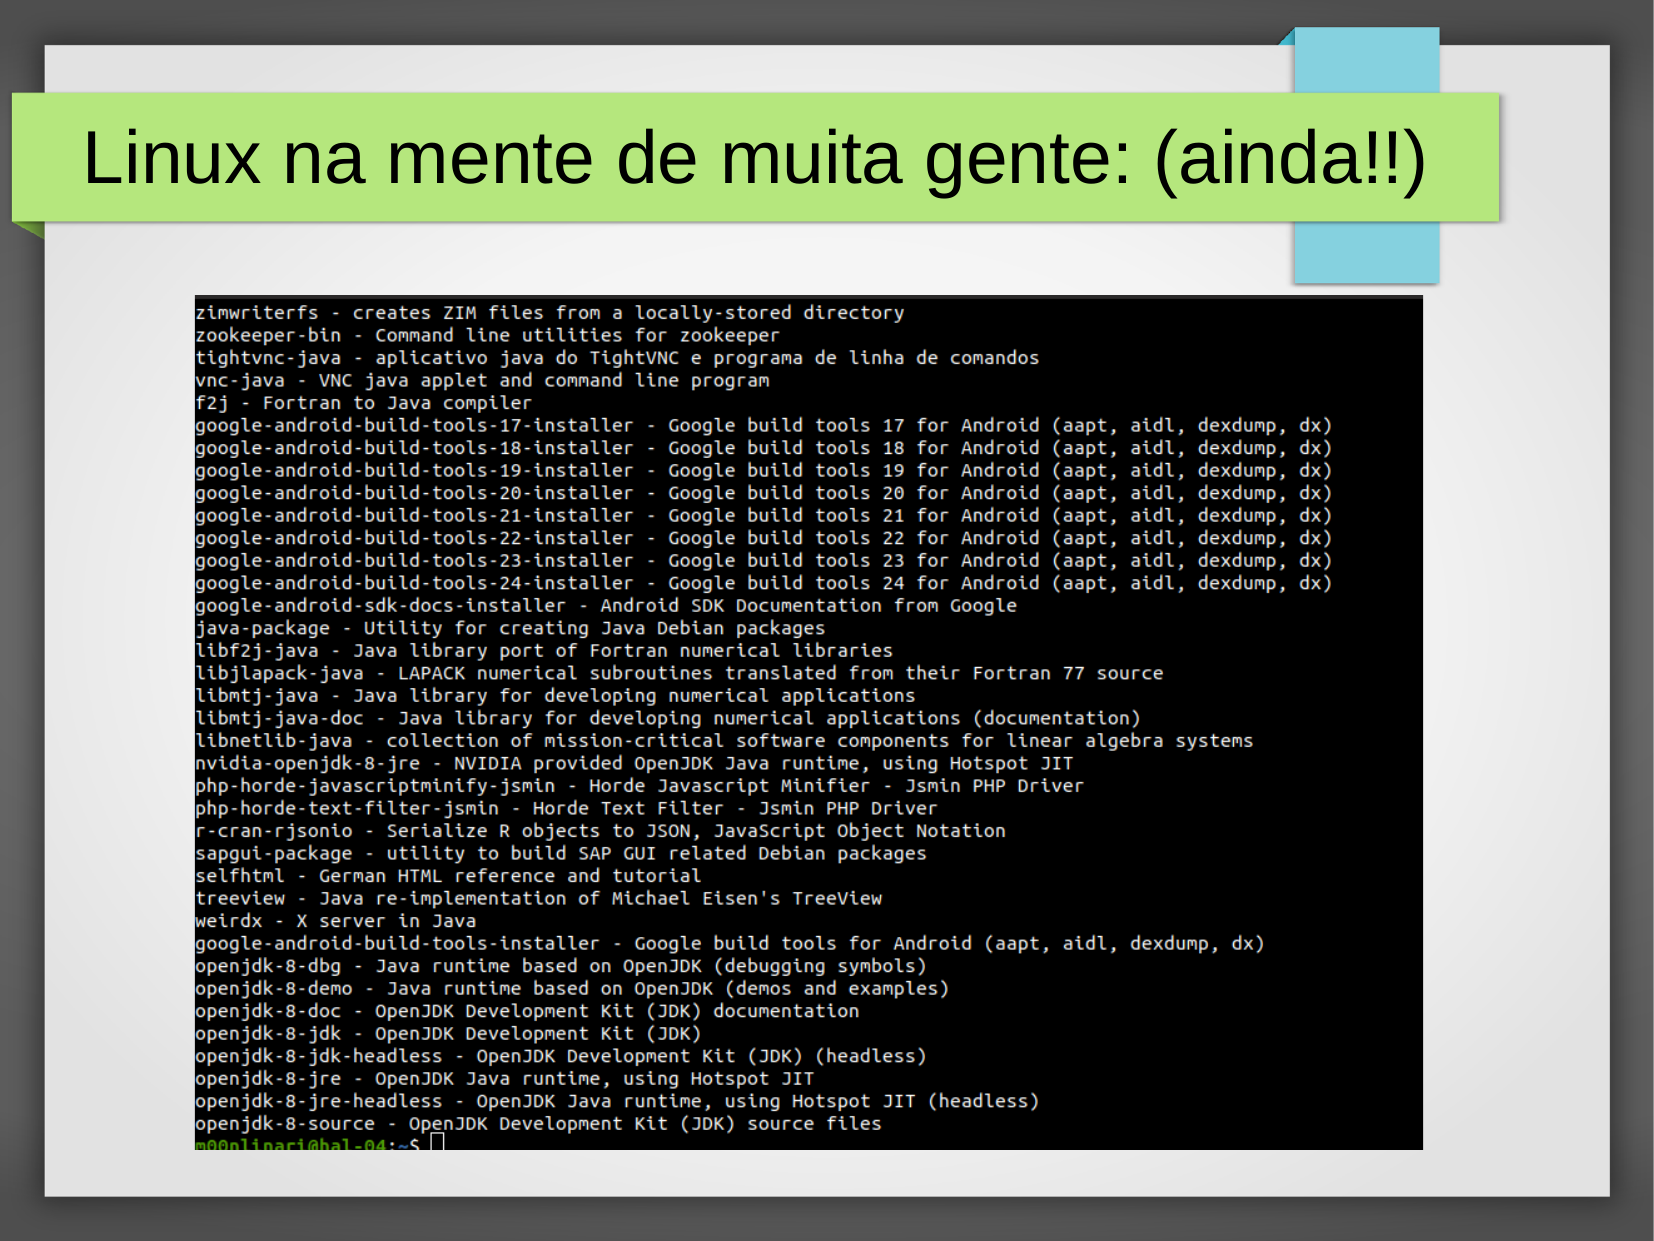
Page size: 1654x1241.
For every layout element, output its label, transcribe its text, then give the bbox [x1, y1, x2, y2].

picture [0, 0, 1654, 1241]
text_box Linux na mente de muita gente: (ainda!!) [82, 69, 1465, 238]
